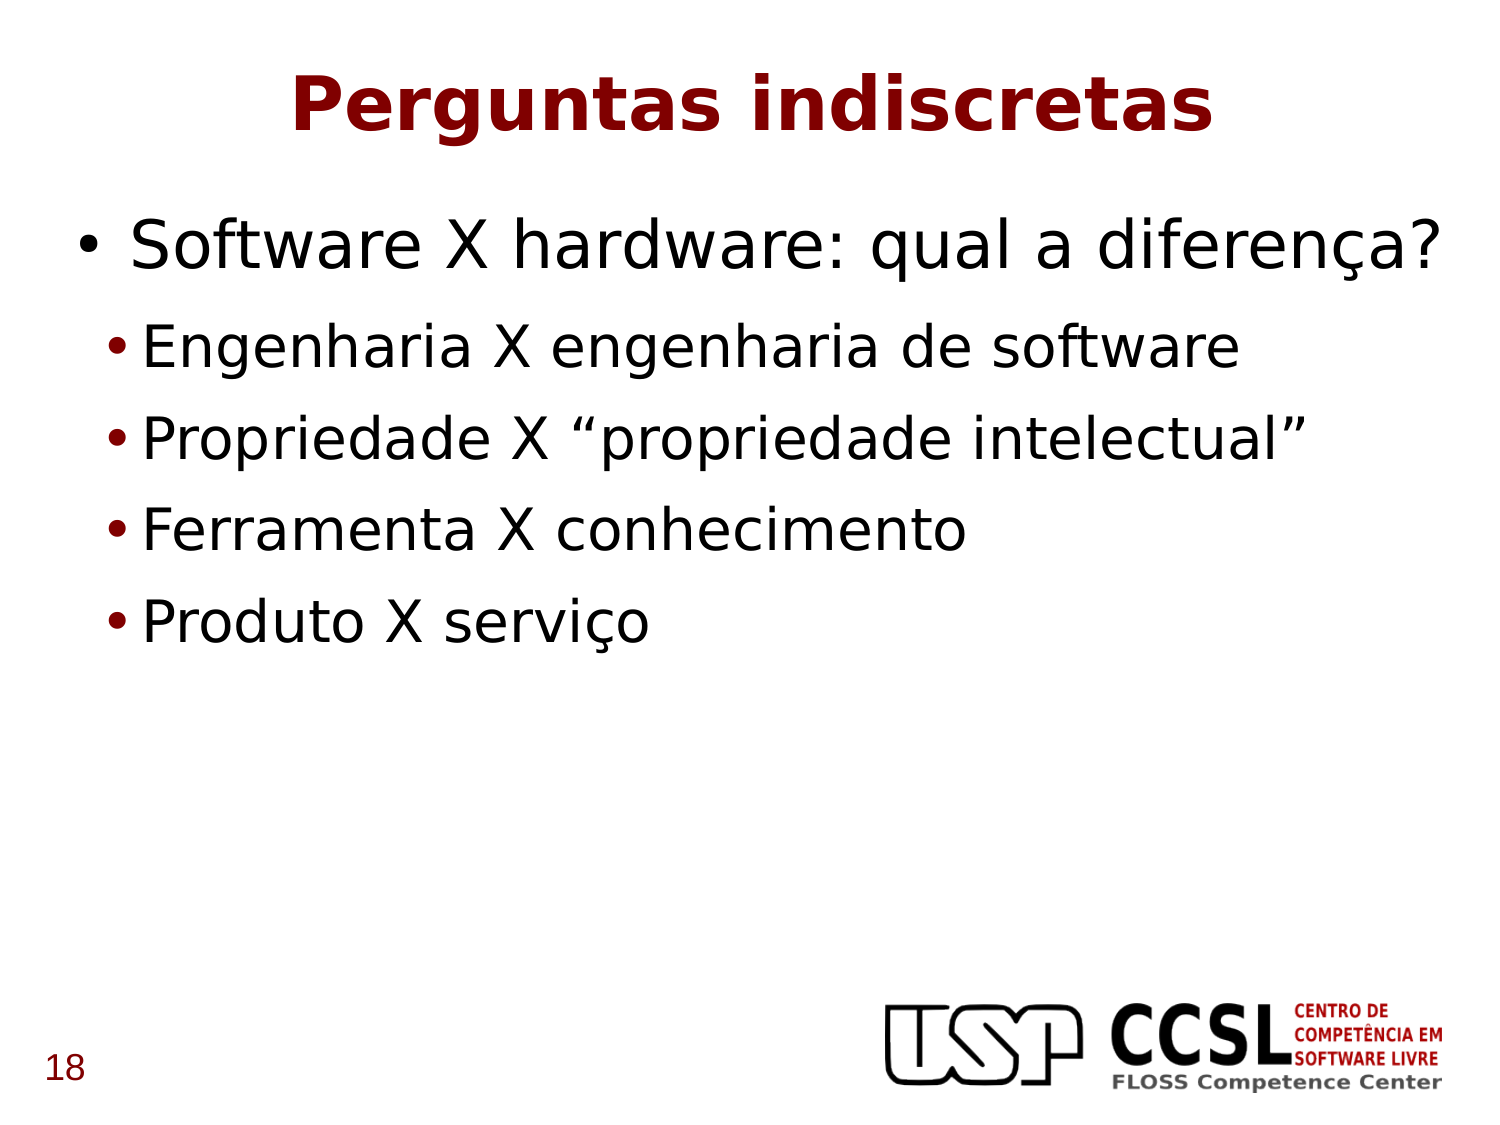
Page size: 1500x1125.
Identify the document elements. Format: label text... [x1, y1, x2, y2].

title Perguntas indiscretas [59, 29, 1447, 180]
picture [885, 1003, 1442, 1093]
list Software X hardware: qual a diferença? Engenharia X engenharia de software Propriedade X “propriedade intelectual” Ferramenta X conhecimento Produto X serviço [59, 206, 1447, 950]
